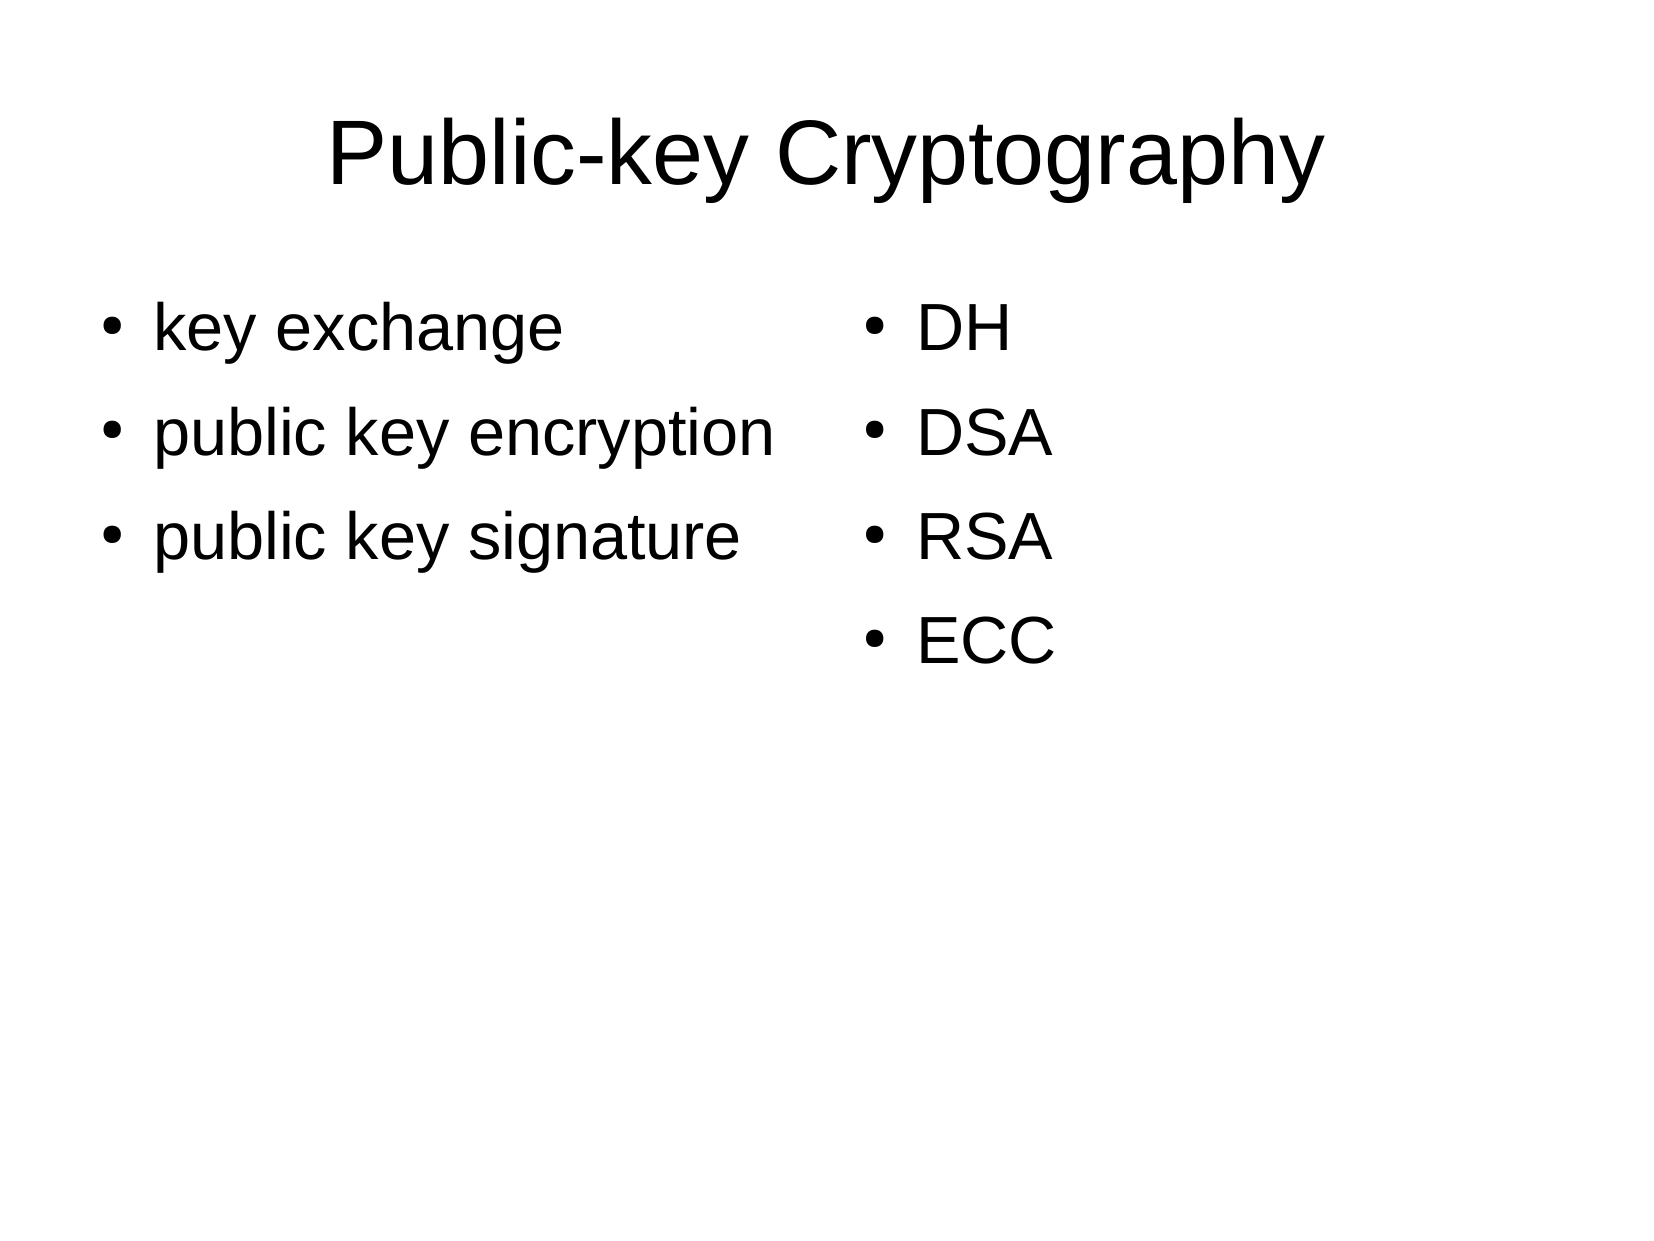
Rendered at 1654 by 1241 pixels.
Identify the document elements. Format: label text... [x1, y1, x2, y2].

list key exchange public key encryption public key signature [82, 290, 809, 1010]
list DH DSA RSA ECC [845, 290, 1572, 1010]
title Public-key Cryptography [82, 49, 1571, 257]
